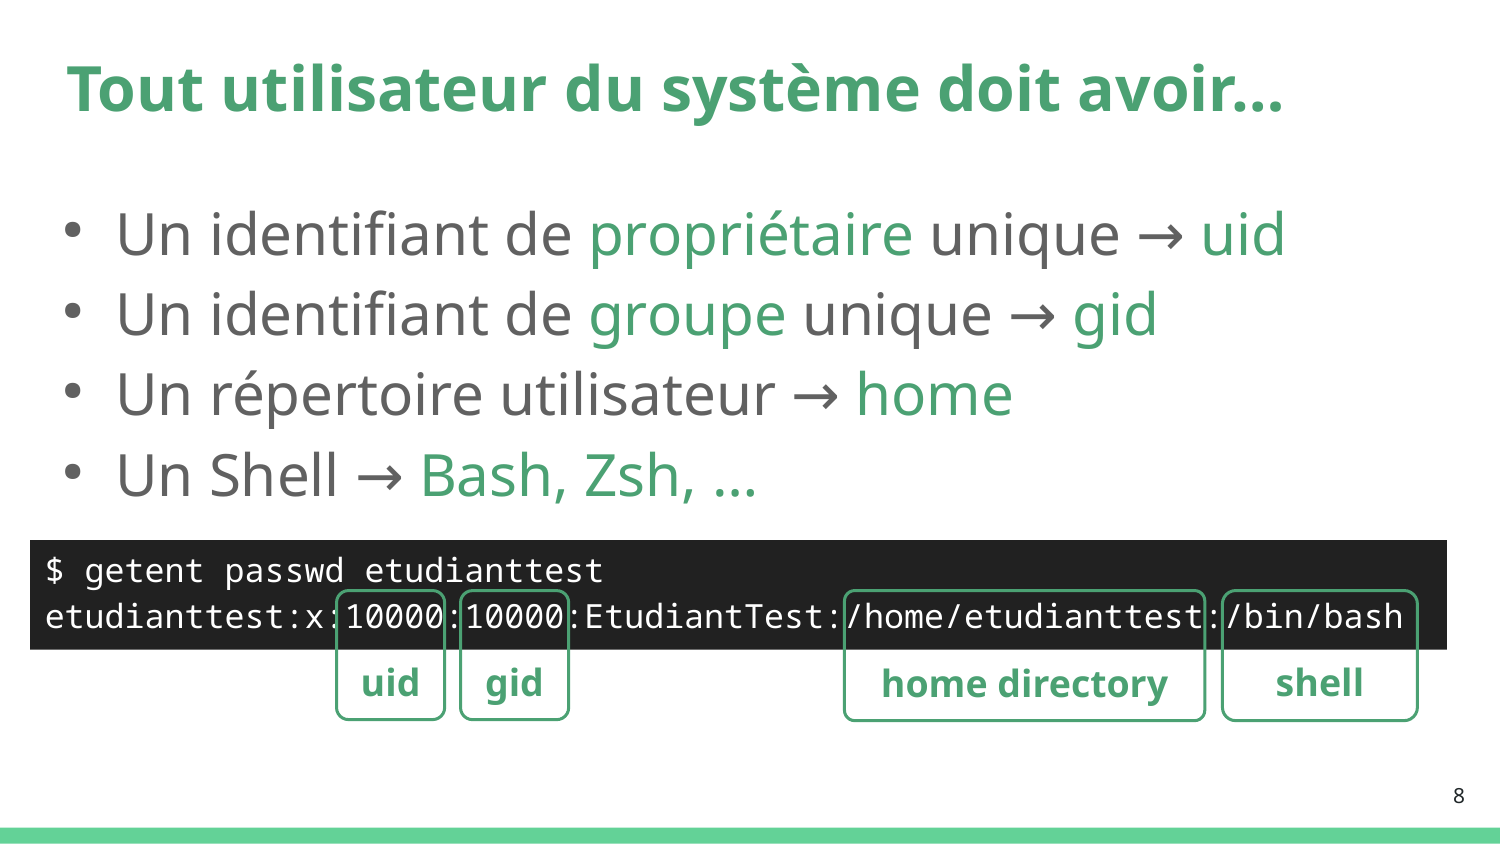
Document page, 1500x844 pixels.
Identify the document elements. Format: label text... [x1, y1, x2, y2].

text_box shell [1222, 590, 1418, 721]
text_box gid [460, 590, 569, 720]
list Un identifiant de propriétaire unique → uid Un identifiant de groupe unique → gid Un répertoire utilisateur → home Un Shell → Bash, Zsh, … [29, 171, 1430, 524]
slide_number <numéro> [1389, 764, 1480, 830]
title Tout utilisateur du système doit avoir… [51, 23, 1449, 117]
text_box $ getent passwd etudianttest etudianttest:x:10000:10000:EtudiantTest:/home/etudianttest:/bin/bash [30, 540, 1447, 650]
text_box home directory [844, 590, 1205, 721]
text_box uid [336, 590, 445, 720]
